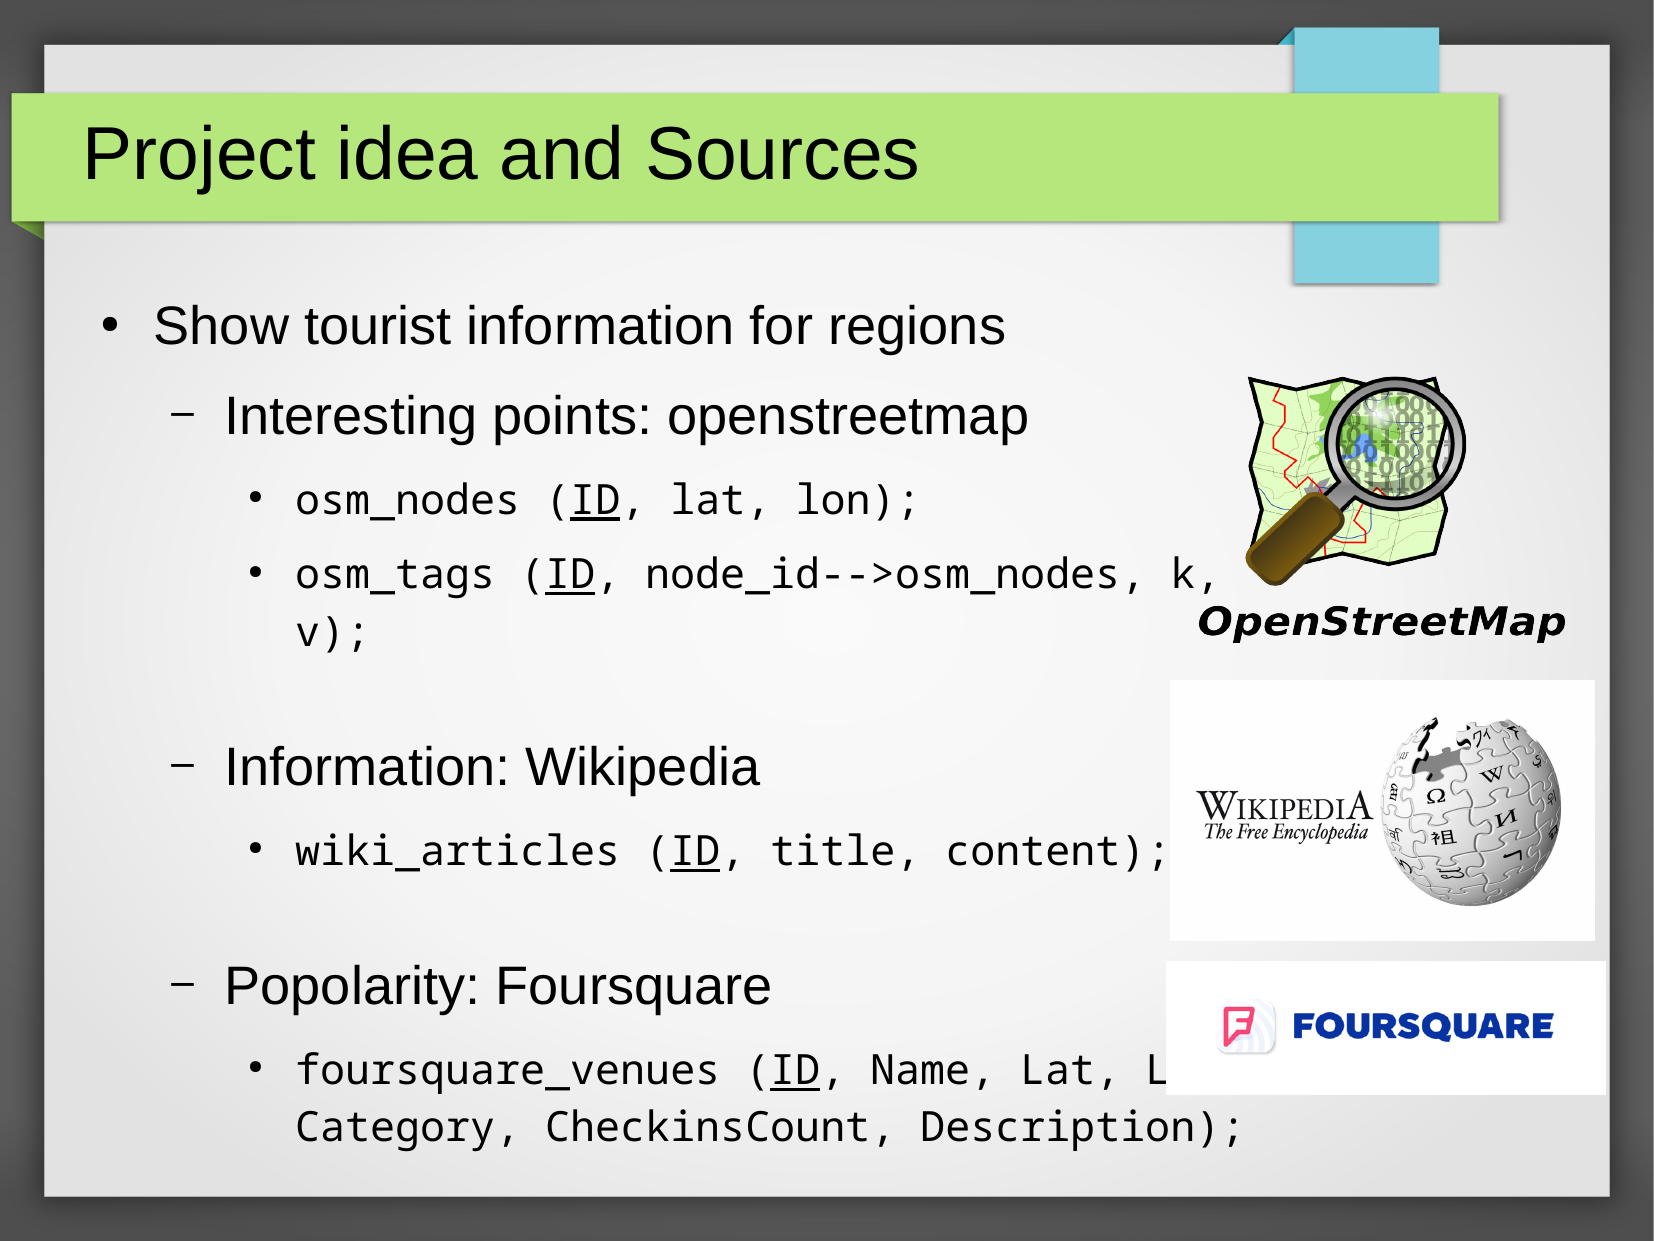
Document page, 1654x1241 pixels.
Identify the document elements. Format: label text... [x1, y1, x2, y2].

list Show tourist information for regions Interesting points: openstreetmap osm_nodes (ID, lat, lon); osm_tags (ID, node_id-->osm_nodes, k, v); Information: Wikipedia wiki_articles (ID, title, content); Popolarity: Foursquare foursquare_venues (ID, Name, Lat, Lng, Category, CheckinsCount, Description); [82, 295, 1276, 1201]
title Project idea and Sources [82, 94, 1264, 213]
picture [0, 0, 1654, 1241]
